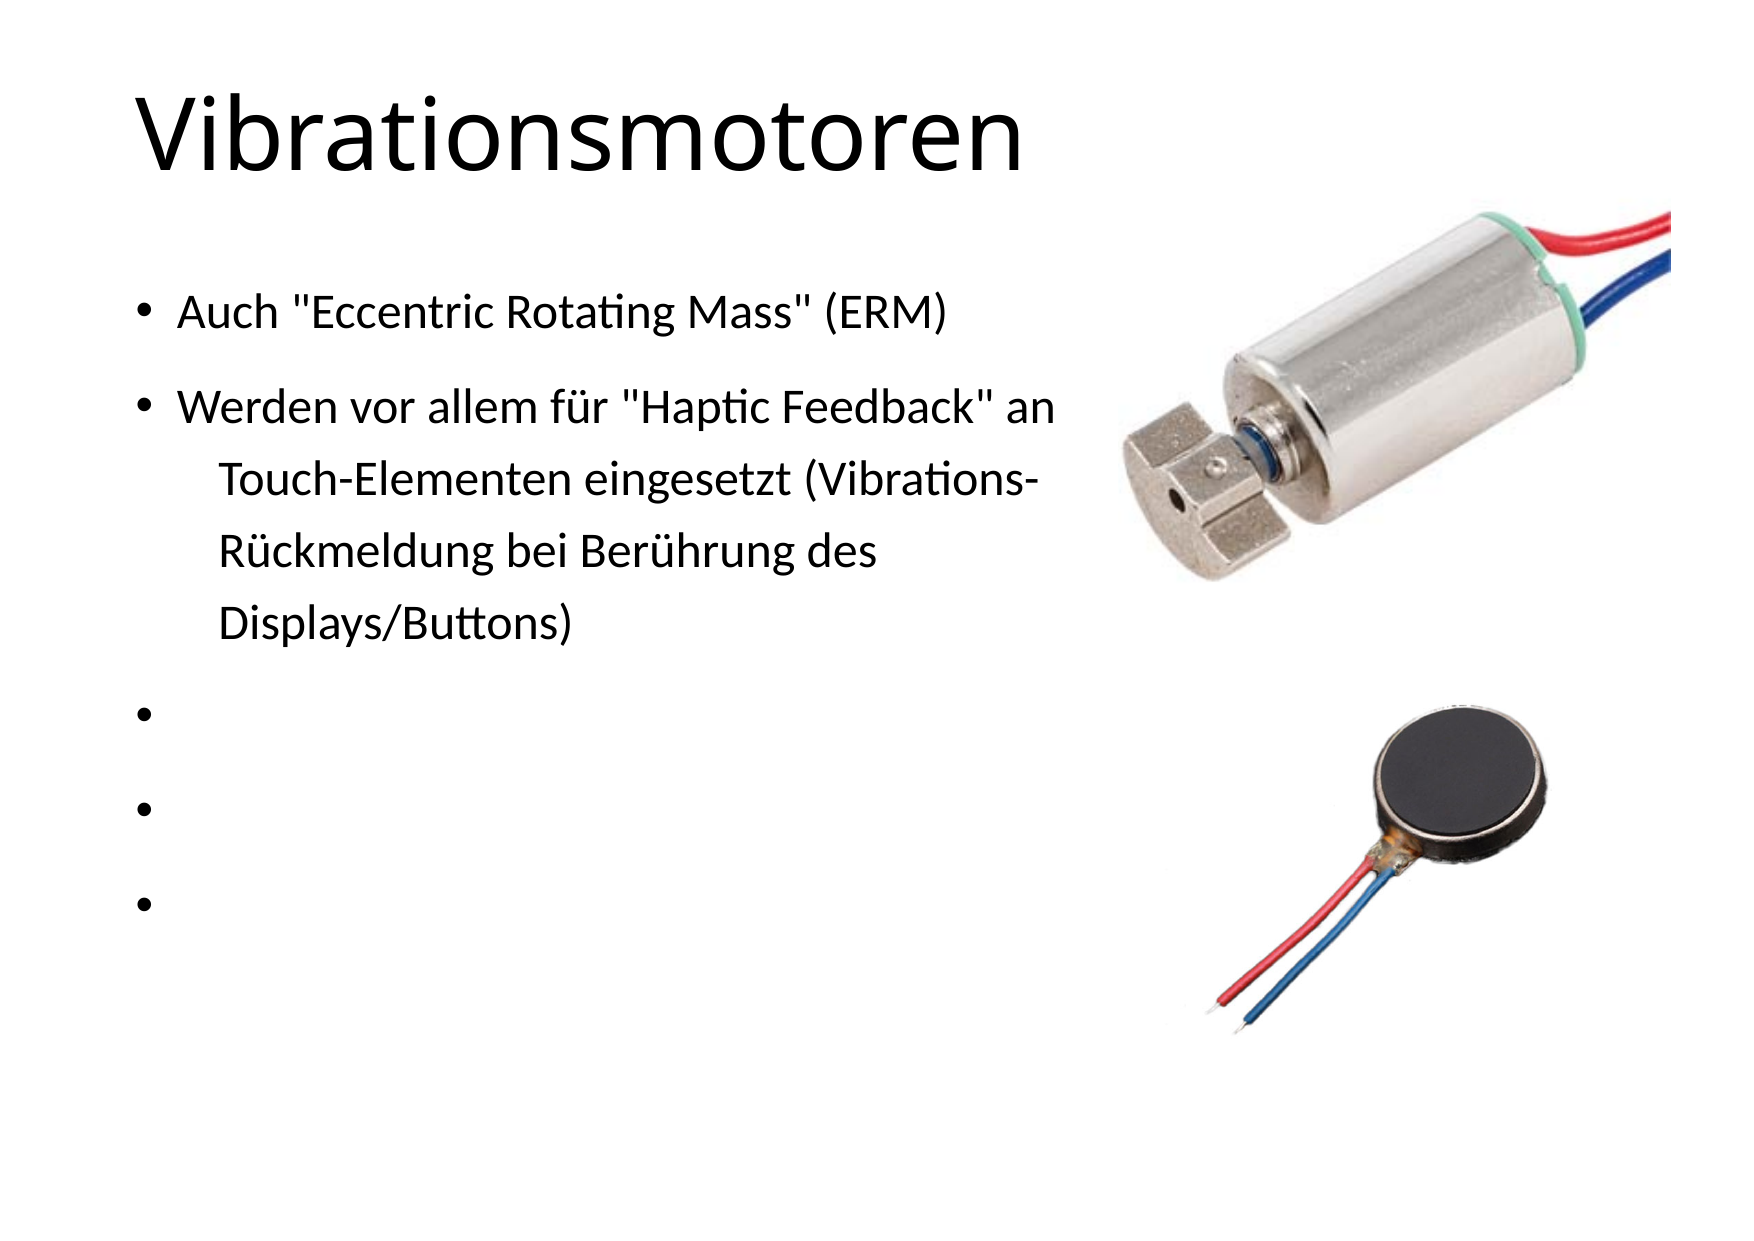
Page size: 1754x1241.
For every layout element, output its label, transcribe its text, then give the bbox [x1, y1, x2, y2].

title Vibrationsmotoren [120, 58, 1634, 217]
list Auch "Eccentric Rotating Mass" (ERM) Werden vor allem für "Haptic Feedback" an Touch-Elementen eingesetzt (Vibrations-Rückmeldung bei Berührung des Displays/Buttons) [120, 259, 1174, 1139]
picture [1118, 111, 1671, 1088]
